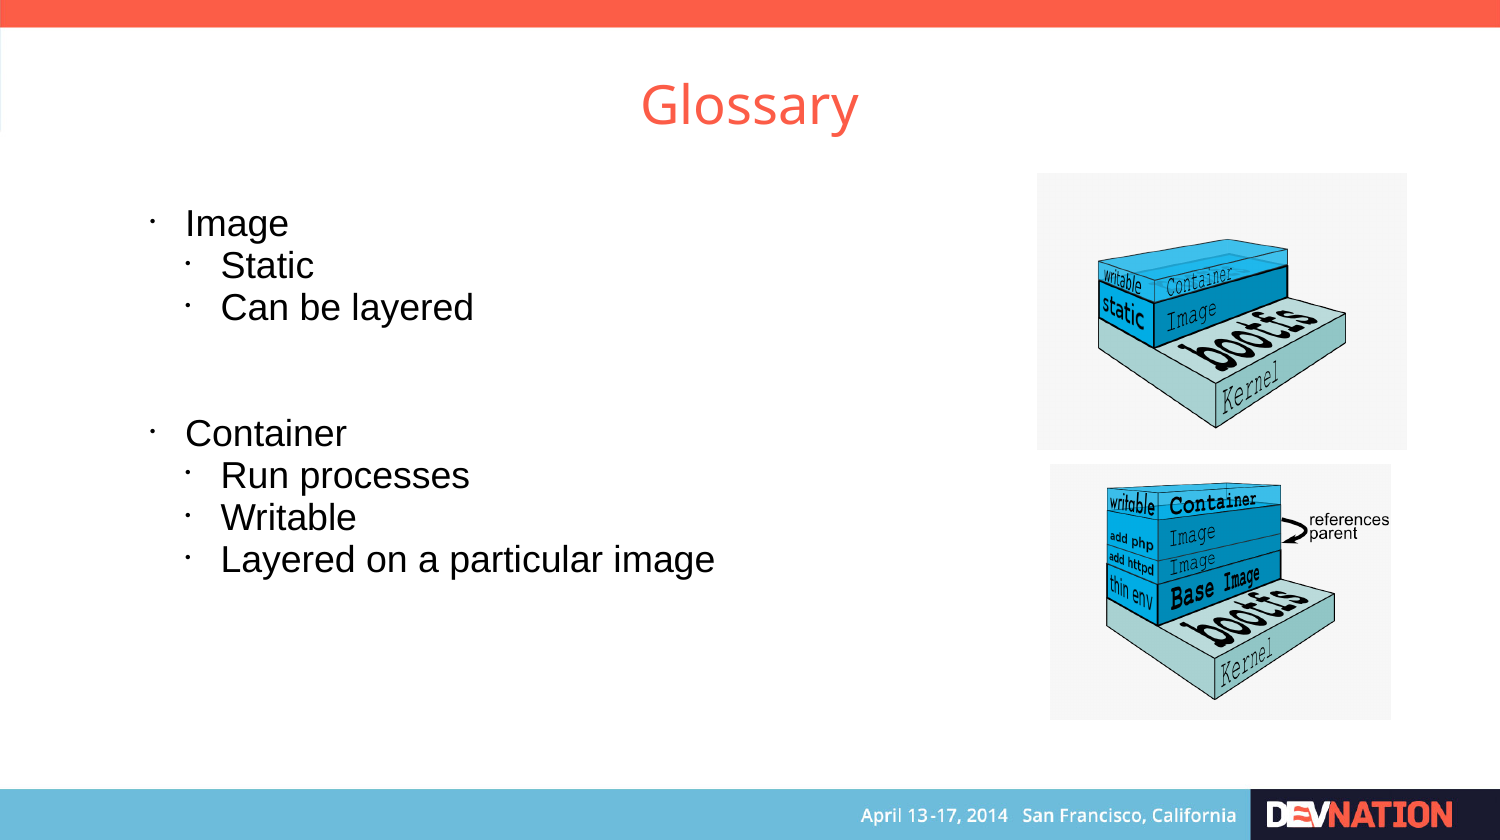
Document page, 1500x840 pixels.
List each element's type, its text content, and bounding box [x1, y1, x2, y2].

picture [0, 0, 1500, 840]
title Glossary [74, 33, 1425, 174]
text_box Image Static Can be layered Container Run processes Writable Layered on a particular image [135, 194, 766, 588]
